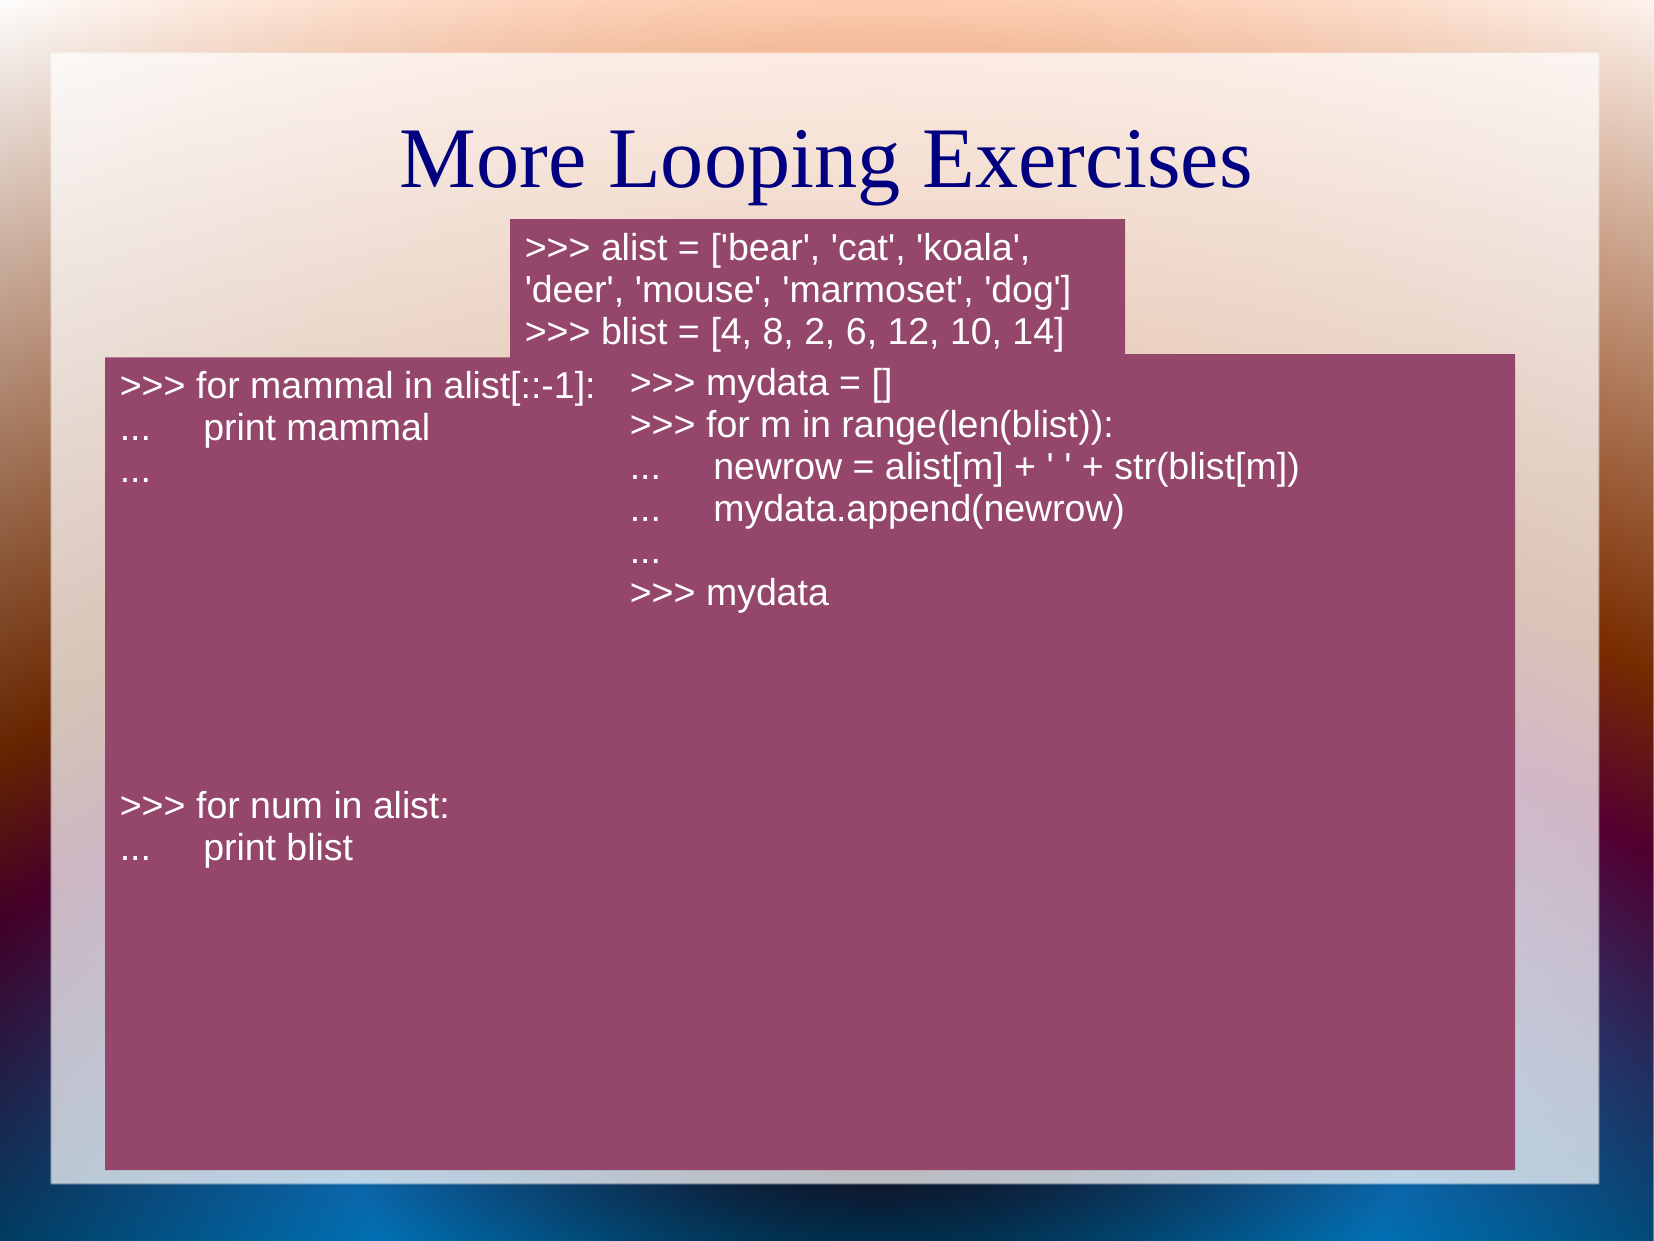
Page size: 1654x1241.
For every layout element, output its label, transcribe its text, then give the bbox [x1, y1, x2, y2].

title More Looping Exercises [82, 55, 1571, 263]
text_box >>> for mammal in alist[::-1]: ... print mammal ... >>> for num in alist: ... print blist [105, 357, 615, 1171]
picture [0, 0, 1654, 1241]
text_box >>> mydata = [] >>> for m in range(len(blist)): ... newrow = alist[m] + ' ' + str(blist[m]) ... mydata.append(newrow) ... >>> mydata [615, 354, 1516, 1171]
text_box >>> alist = ['bear', 'cat', 'koala', 'deer', 'mouse', 'marmoset', 'dog'] >>> blist = [4, 8, 2, 6, 12, 10, 14] [510, 219, 1126, 361]
